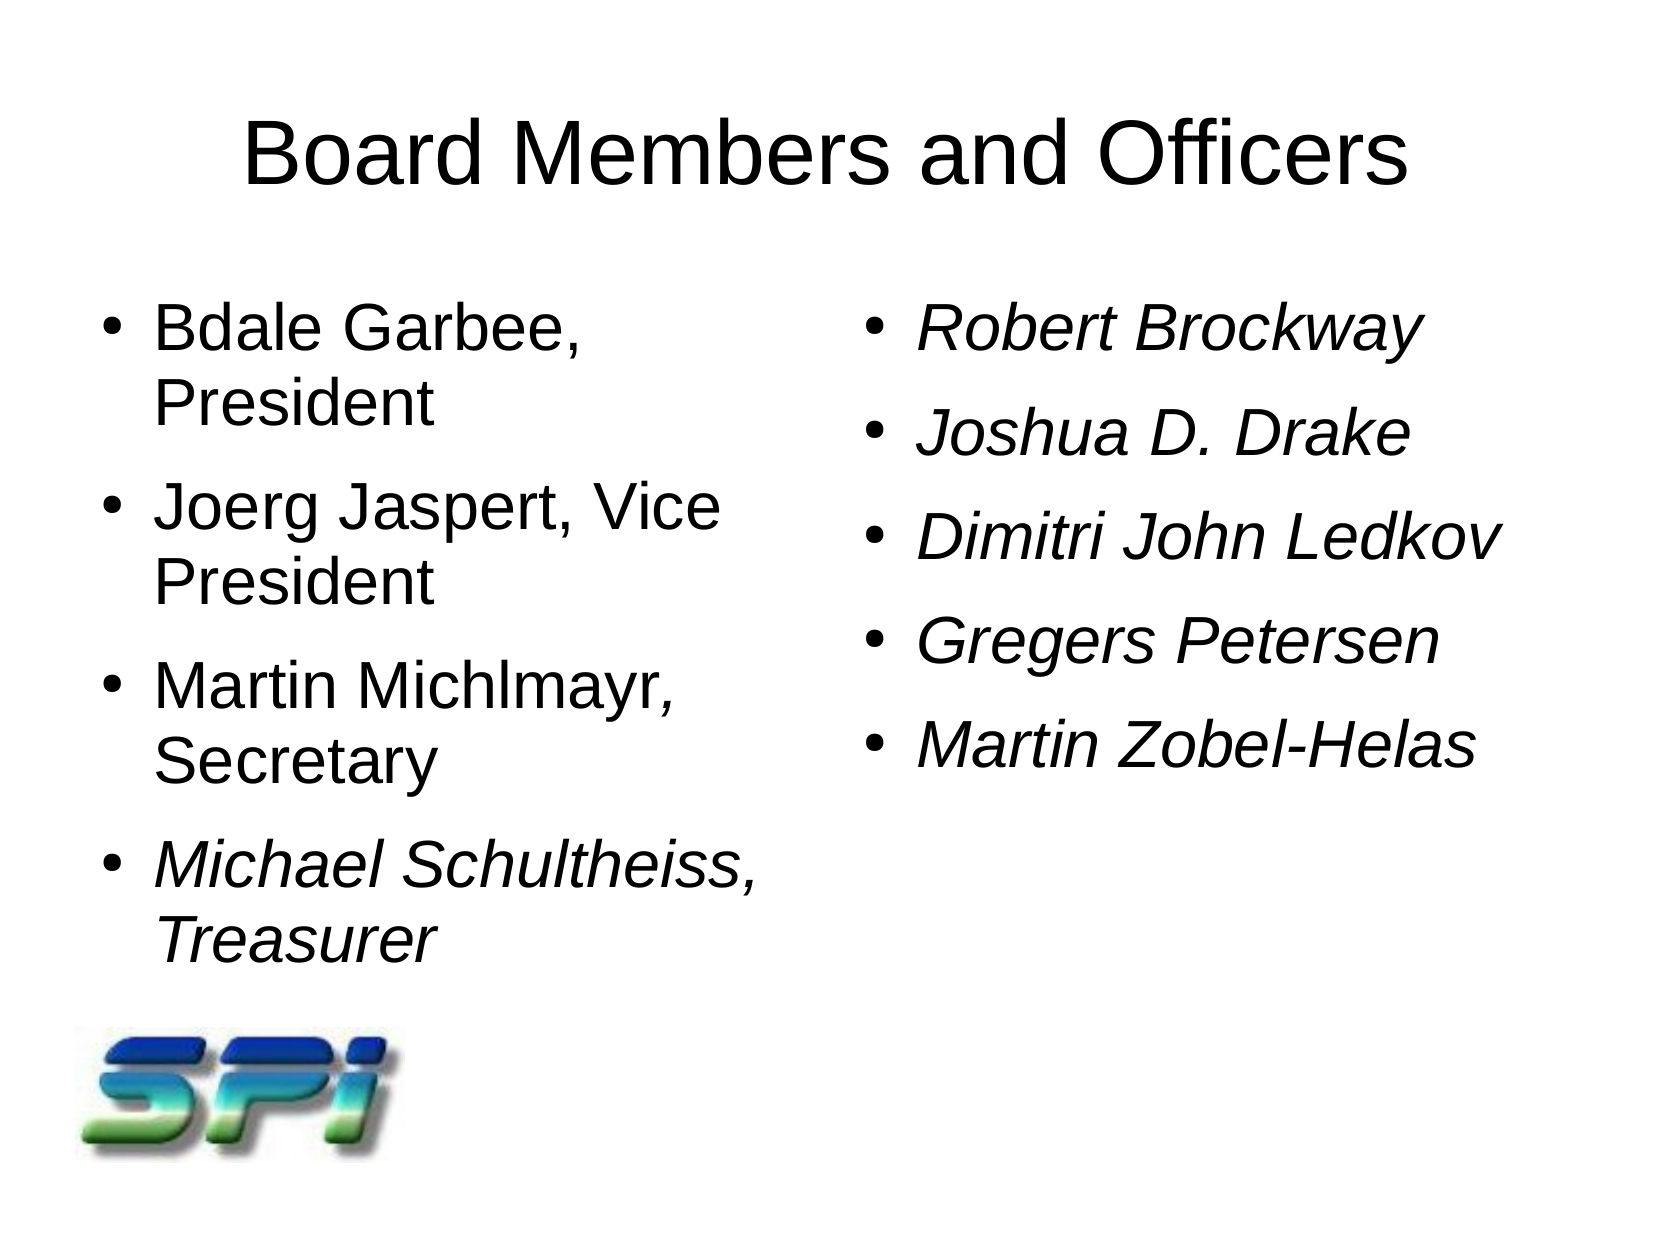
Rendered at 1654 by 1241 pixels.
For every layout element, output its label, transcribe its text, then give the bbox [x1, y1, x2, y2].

list Bdale Garbee, President Joerg Jaspert, Vice President Martin Michlmayr, Secretary Michael Schultheiss, Treasurer [82, 290, 809, 1109]
title Board Members and Officers [82, 49, 1571, 257]
picture [75, 1027, 405, 1163]
list Robert Brockway Joshua D. Drake Dimitri John Ledkov Gregers Petersen Martin Zobel-Helas [845, 290, 1572, 1094]
